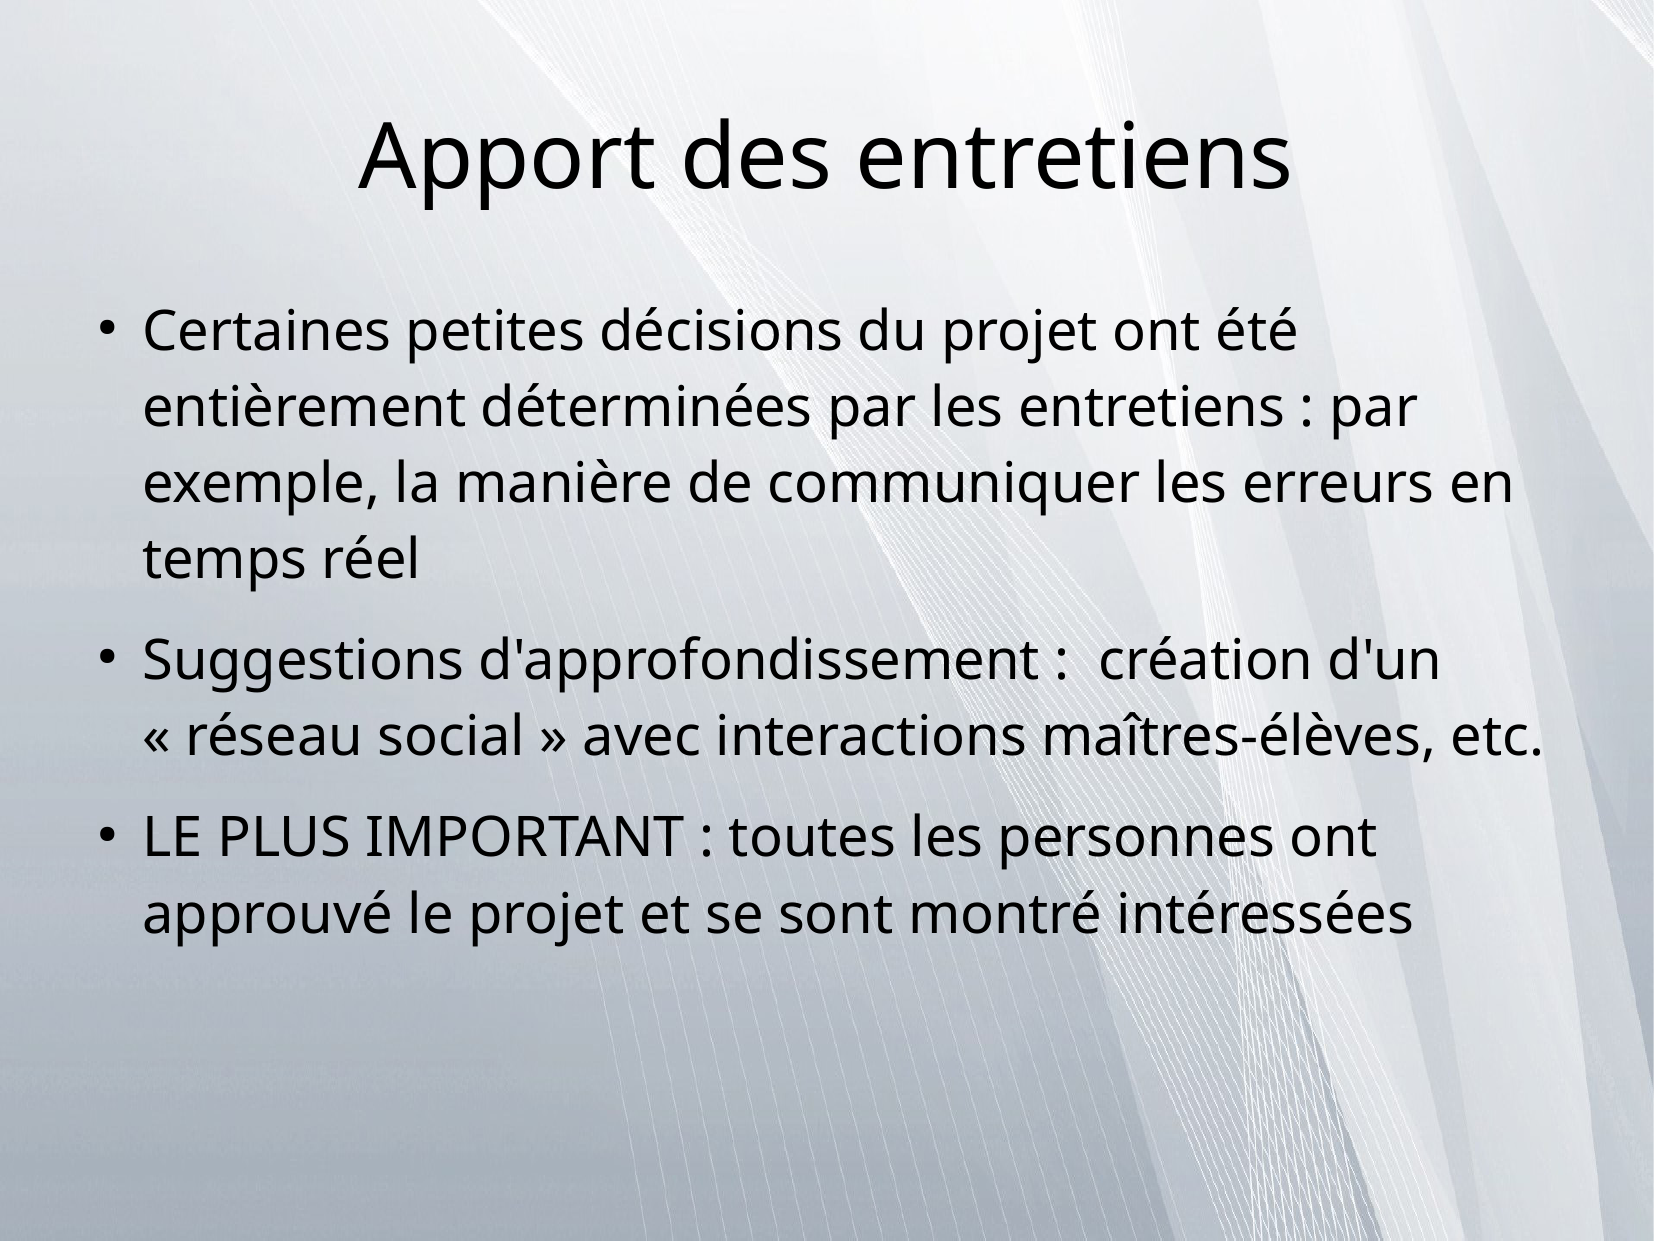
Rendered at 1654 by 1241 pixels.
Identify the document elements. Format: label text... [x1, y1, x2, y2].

picture [0, 0, 1654, 1241]
title Apport des entretiens [82, 49, 1571, 257]
list Certaines petites décisions du projet ont été entièrement déterminées par les entretiens : par exemple, la manière de communiquer les erreurs en temps réel Suggestions d'approfondissement : création d'un « réseau social » avec interactions maîtres-élèves, etc. LE PLUS IMPORTANT : toutes les personnes ont approuvé le projet et se sont montré intéressées [82, 290, 1571, 1010]
